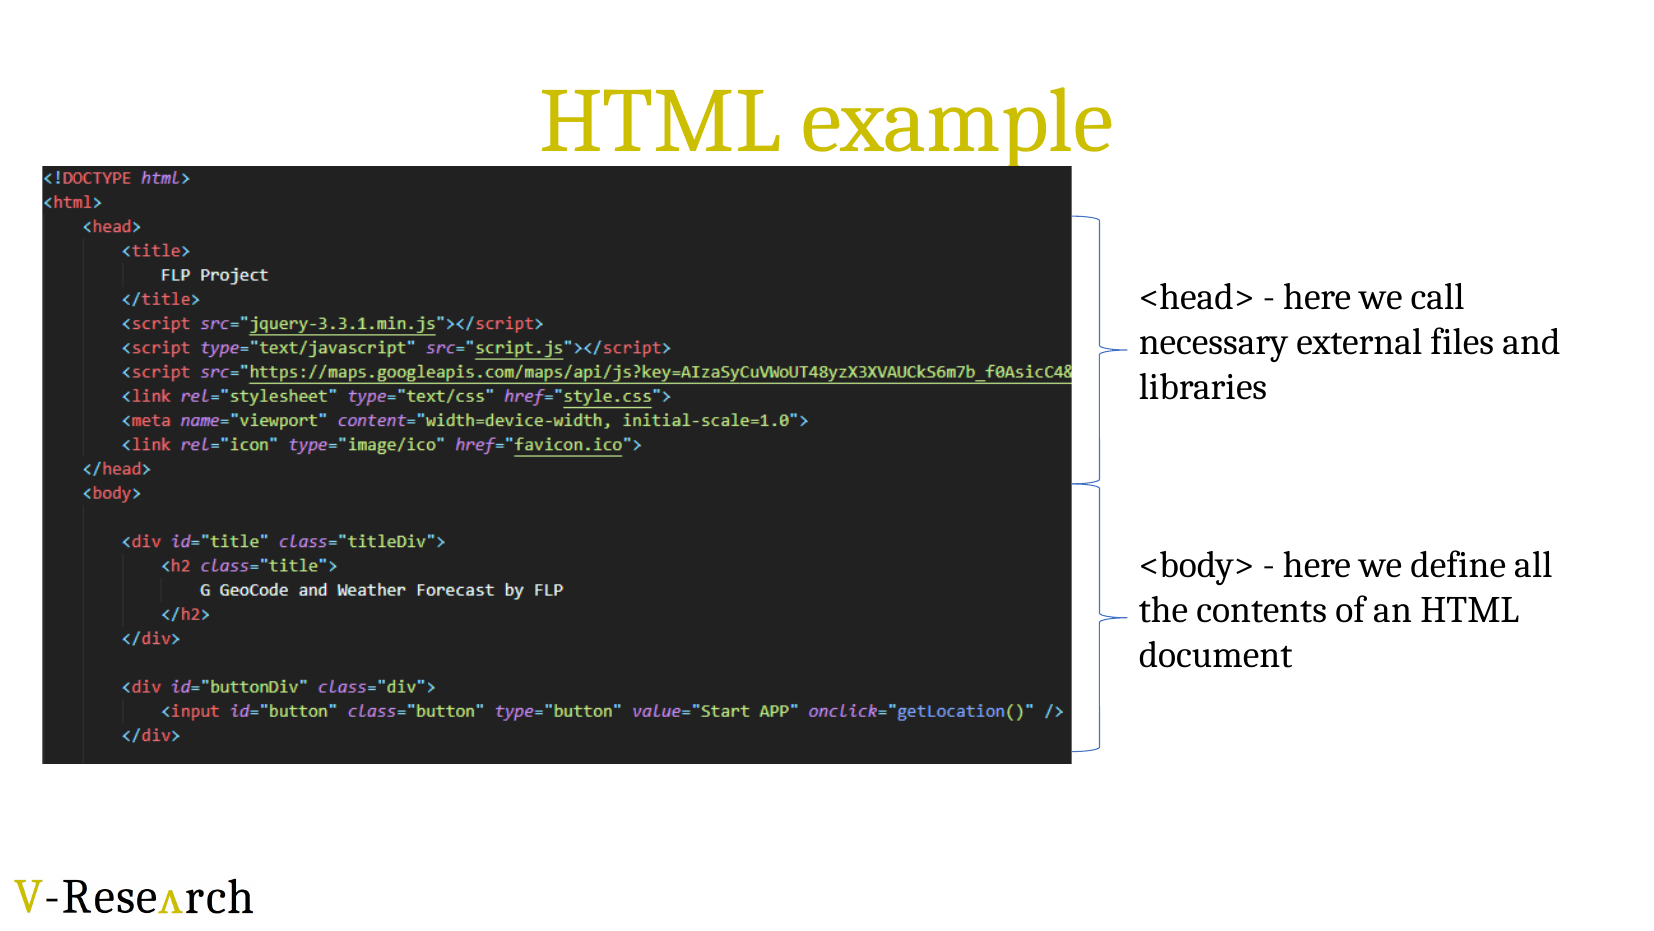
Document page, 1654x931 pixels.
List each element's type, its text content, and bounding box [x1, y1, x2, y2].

picture [11, 876, 256, 916]
text_box <body> - here we define all the contents of an HTML document [1138, 540, 1571, 696]
list <head> - here we call necessary external files and libraries [1138, 272, 1571, 428]
title HTML example [82, 37, 1571, 193]
picture [42, 166, 1072, 764]
